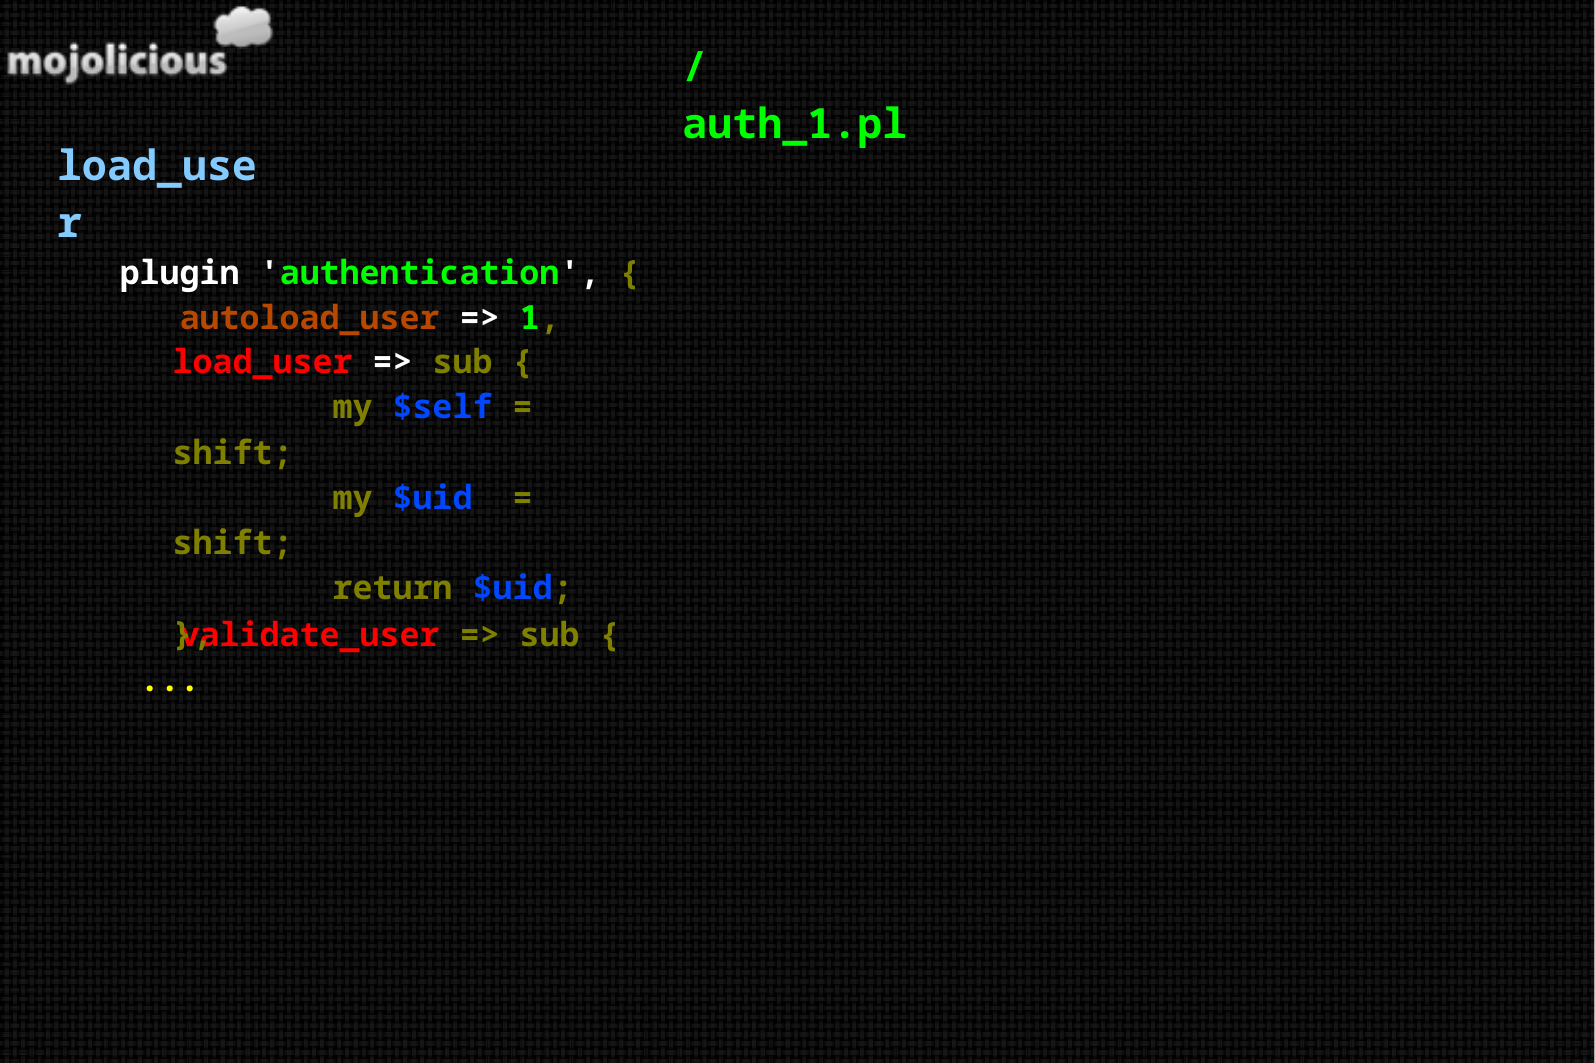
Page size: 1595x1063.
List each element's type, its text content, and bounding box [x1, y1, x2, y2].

text_box plugin 'authentication', { autoload_user => 1, validate_user => sub { ... [105, 241, 1139, 683]
text_box /auth_1.pl [667, 29, 928, 94]
text_box load_user => sub { my $self = shift; my $uid = shift; return $uid; }, [157, 330, 644, 540]
text_box [426, 352, 1031, 662]
picture [0, 0, 1595, 1063]
text_box load_user [42, 128, 279, 193]
